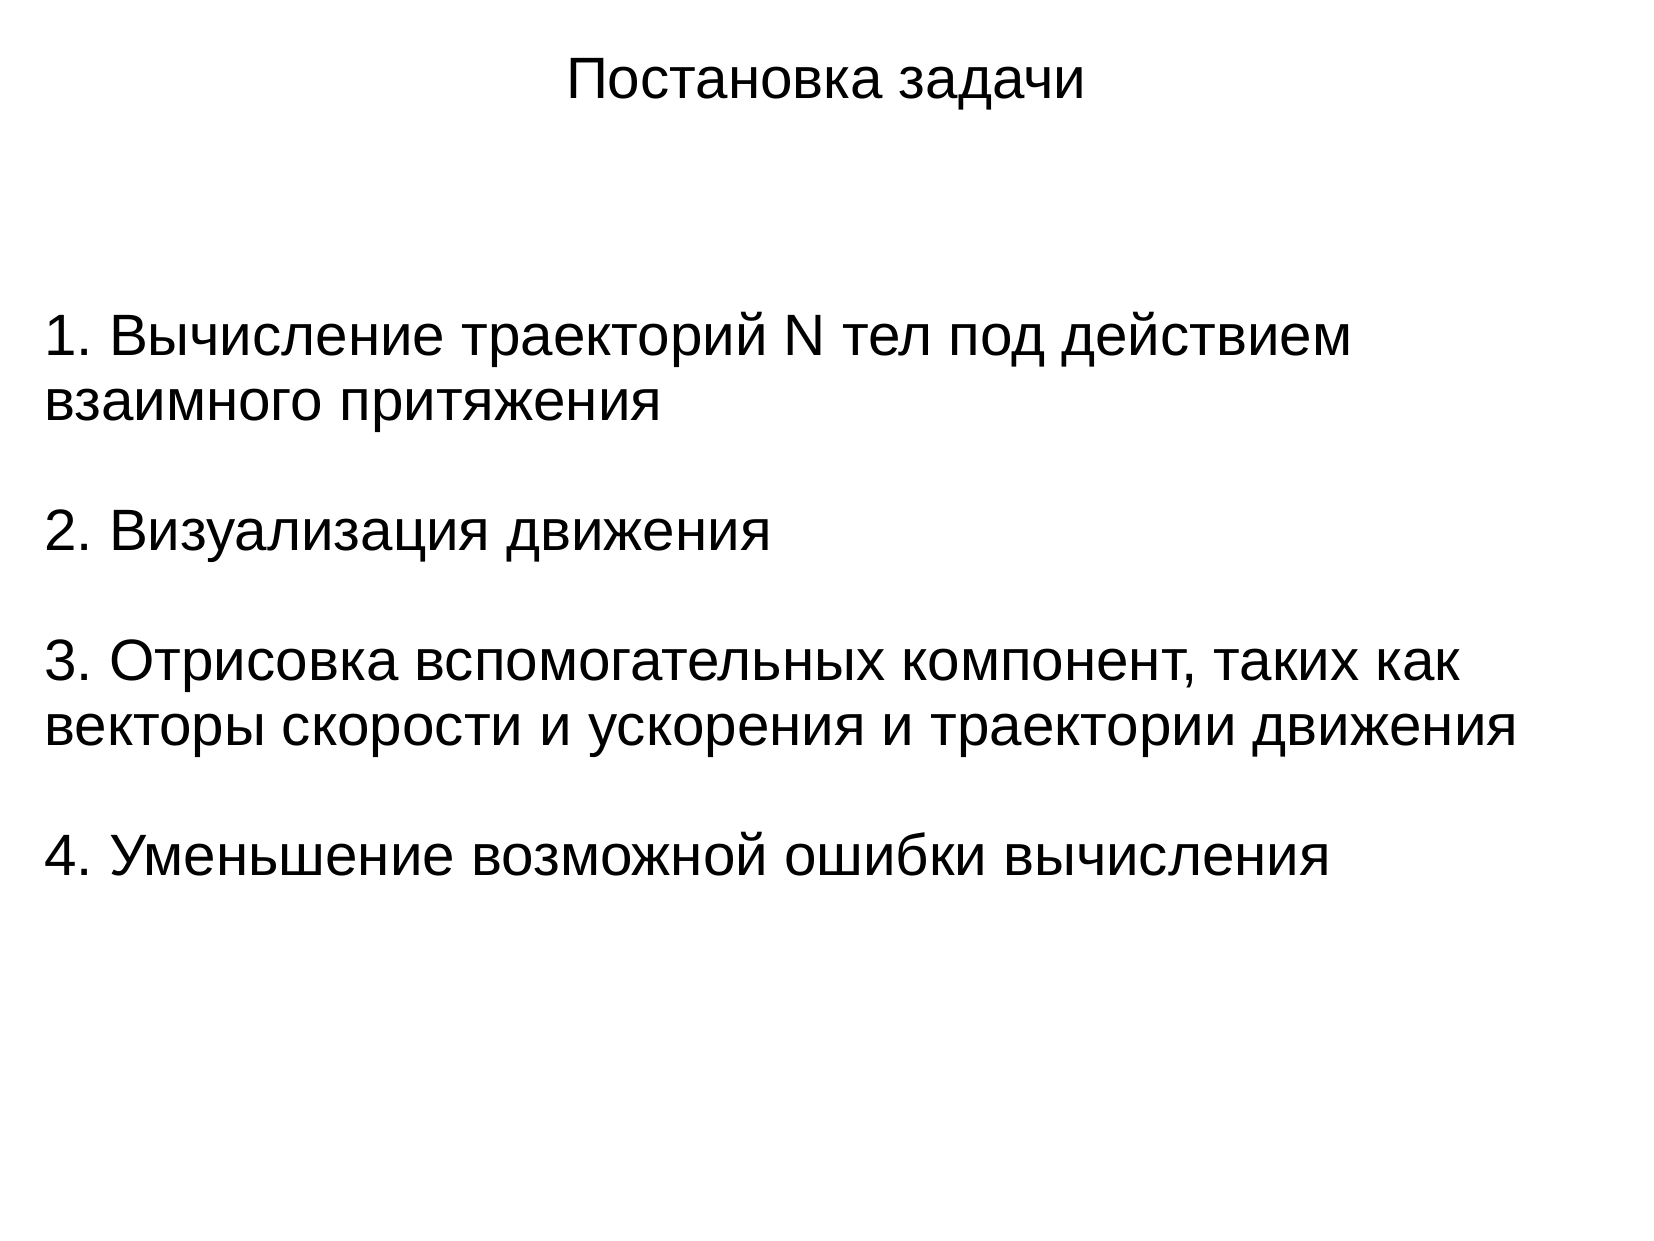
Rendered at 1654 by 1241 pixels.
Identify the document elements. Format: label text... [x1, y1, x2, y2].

text_box Постановка задачи [264, 38, 1388, 119]
text_box 1. Вычисление траекторий N тел под действием взаимного притяжения 2. Визуализация движения 3. Отрисовка вспомогательных компонент, таких как векторы скорости и ускорения и траектории движения 4. Уменьшение возможной ошибки вычисления [29, 295, 1604, 894]
